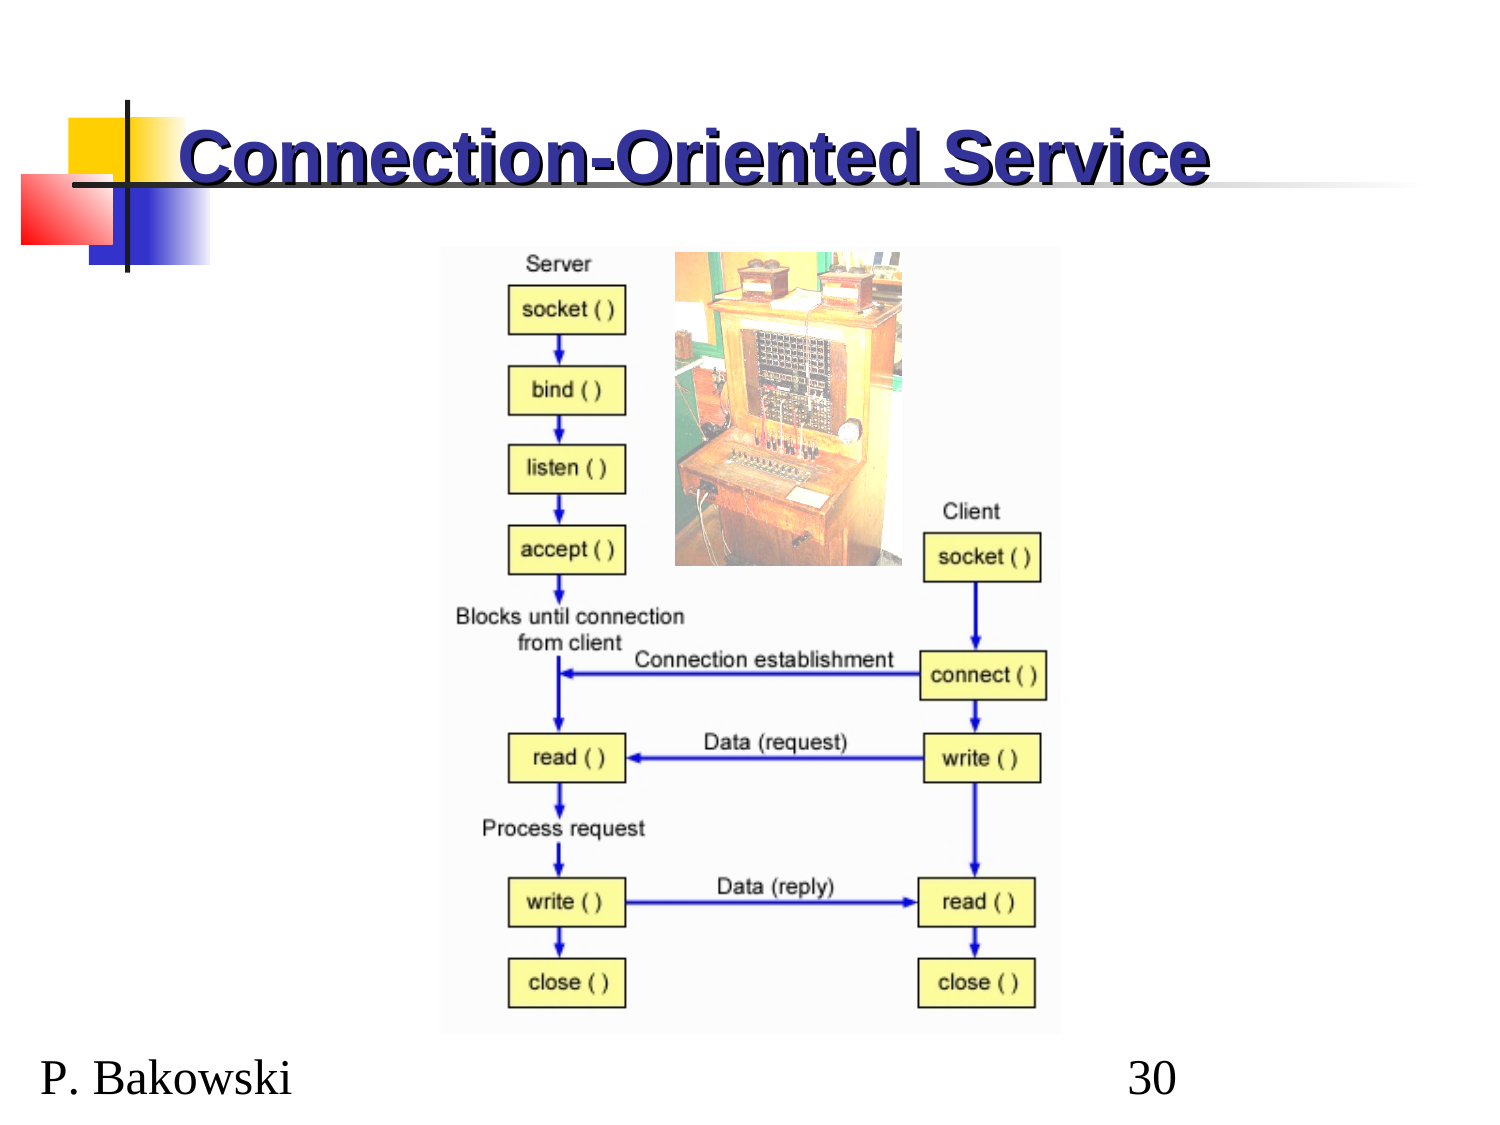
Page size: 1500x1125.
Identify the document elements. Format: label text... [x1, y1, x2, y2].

picture [437, 240, 1072, 1051]
title Connection-Oriented Service [162, 99, 1400, 288]
